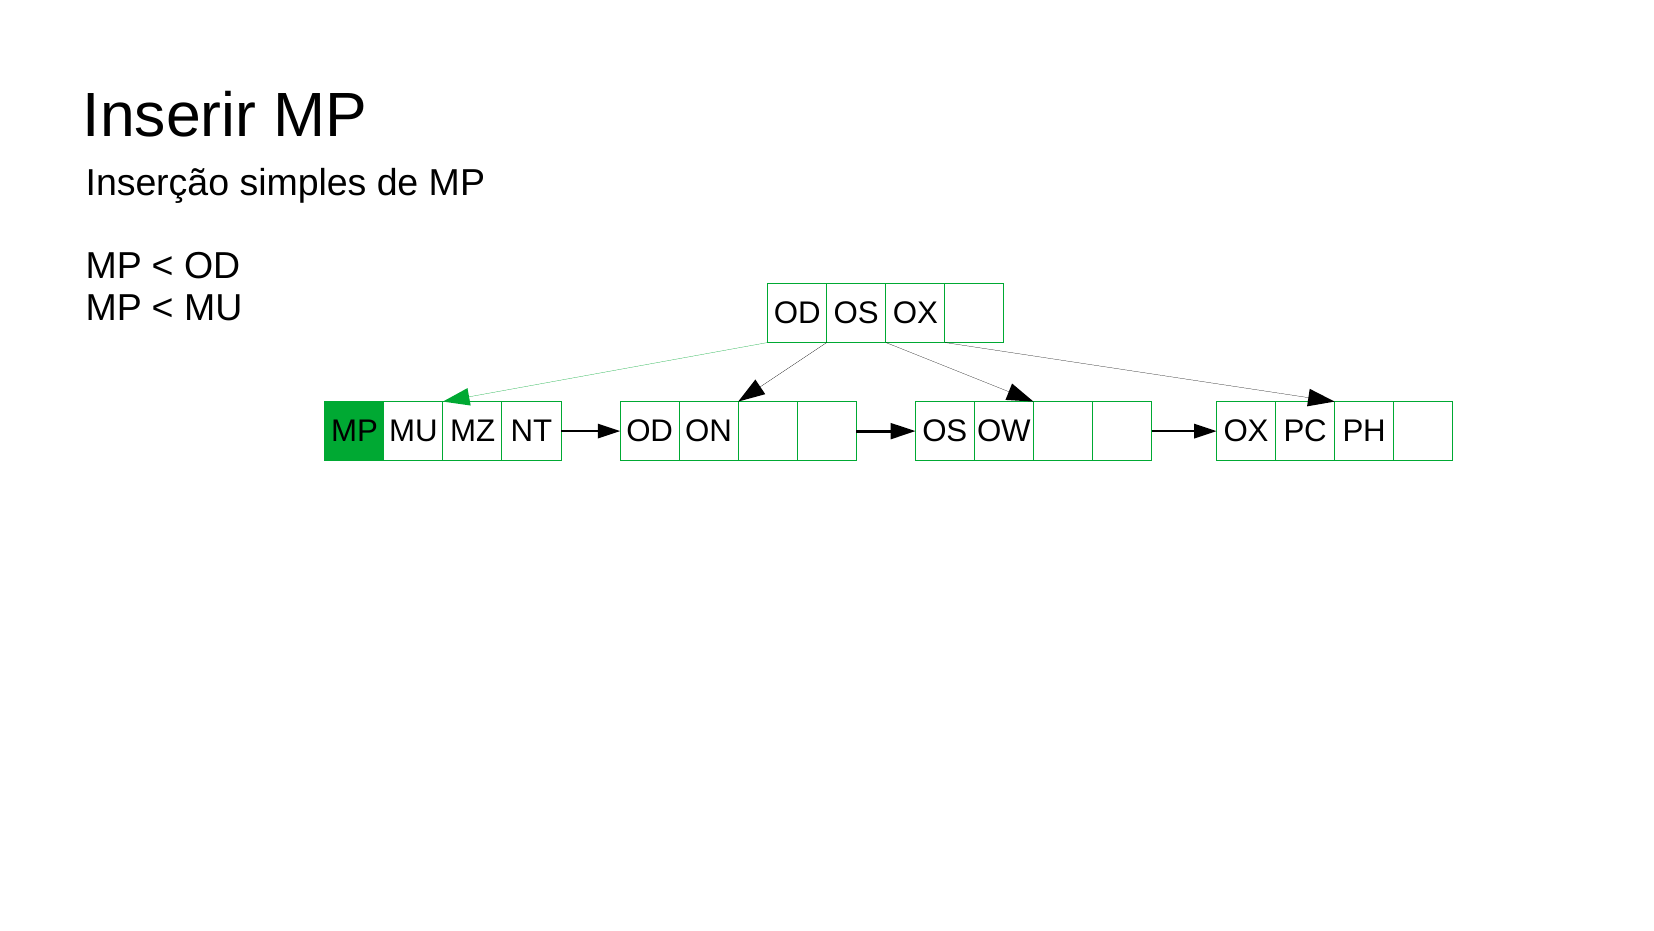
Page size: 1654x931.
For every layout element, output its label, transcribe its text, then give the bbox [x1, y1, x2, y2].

text_box MP [324, 401, 383, 461]
text_box OX [1216, 401, 1275, 461]
text_box NT [501, 401, 562, 461]
text_box OS [915, 401, 974, 461]
text_box OW [974, 401, 1033, 461]
text_box OD [620, 401, 679, 461]
text_box MZ [442, 401, 501, 461]
text_box PC [1275, 401, 1334, 461]
text_box OX [885, 283, 944, 343]
title Inserir MP [82, 37, 1571, 193]
text_box ON [679, 401, 738, 461]
text_box [738, 401, 857, 461]
text_box MU [383, 401, 442, 461]
text_box [1393, 401, 1453, 461]
text_box OD [767, 283, 826, 343]
text_box Inserção simples de MP MP < OD MP < MU [70, 153, 544, 337]
text_box OS [826, 283, 885, 343]
text_box [1033, 401, 1152, 461]
text_box [944, 283, 1004, 343]
text_box PH [1334, 401, 1393, 461]
